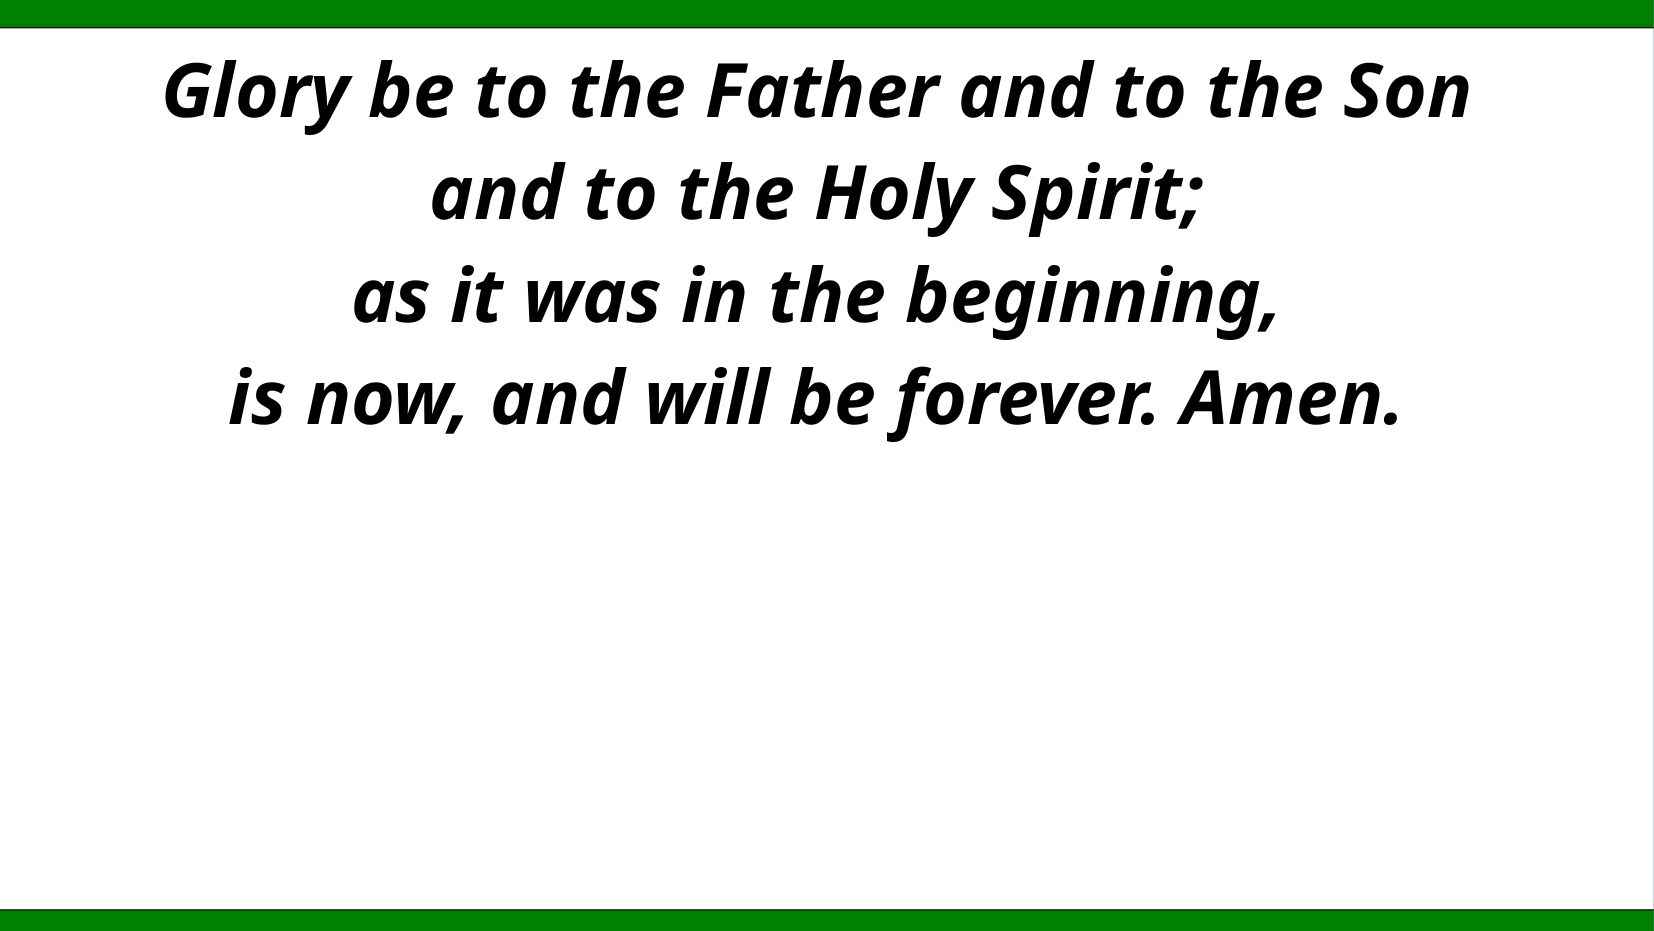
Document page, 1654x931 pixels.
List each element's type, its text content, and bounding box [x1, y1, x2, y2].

text_box Glory be to the Father and to the Son and to the Holy Spirit; as it was in the beginning, is now, and will be forever. Amen. [60, 30, 1576, 466]
picture [0, 0, 1654, 931]
